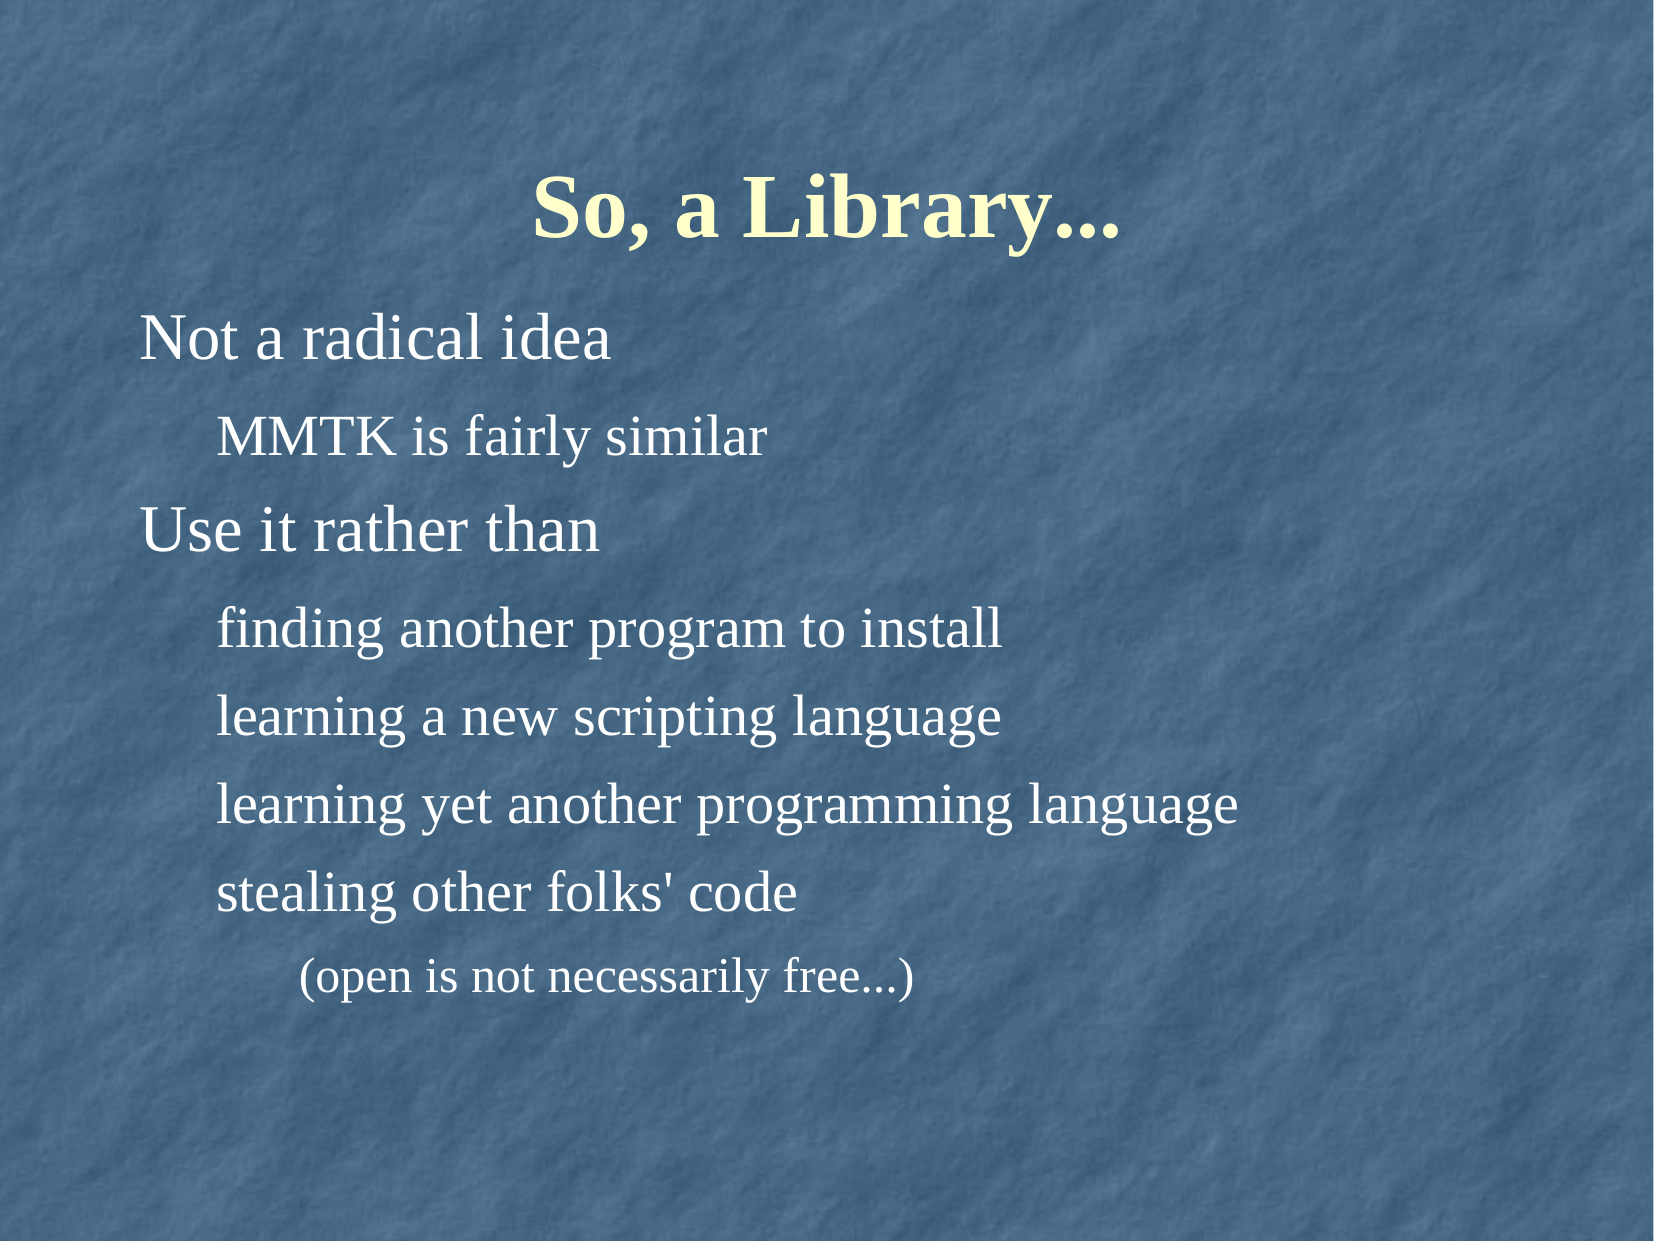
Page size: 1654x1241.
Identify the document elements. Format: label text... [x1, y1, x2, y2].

title So, a Library... [121, 102, 1534, 300]
list Not a radical idea MMTK is fairly similar Use it rather than finding another program to install learning a new scripting language learning yet another programming language stealing other folks' code (open is not necessarily free...) [121, 300, 1534, 1132]
picture [0, 0, 1654, 1241]
